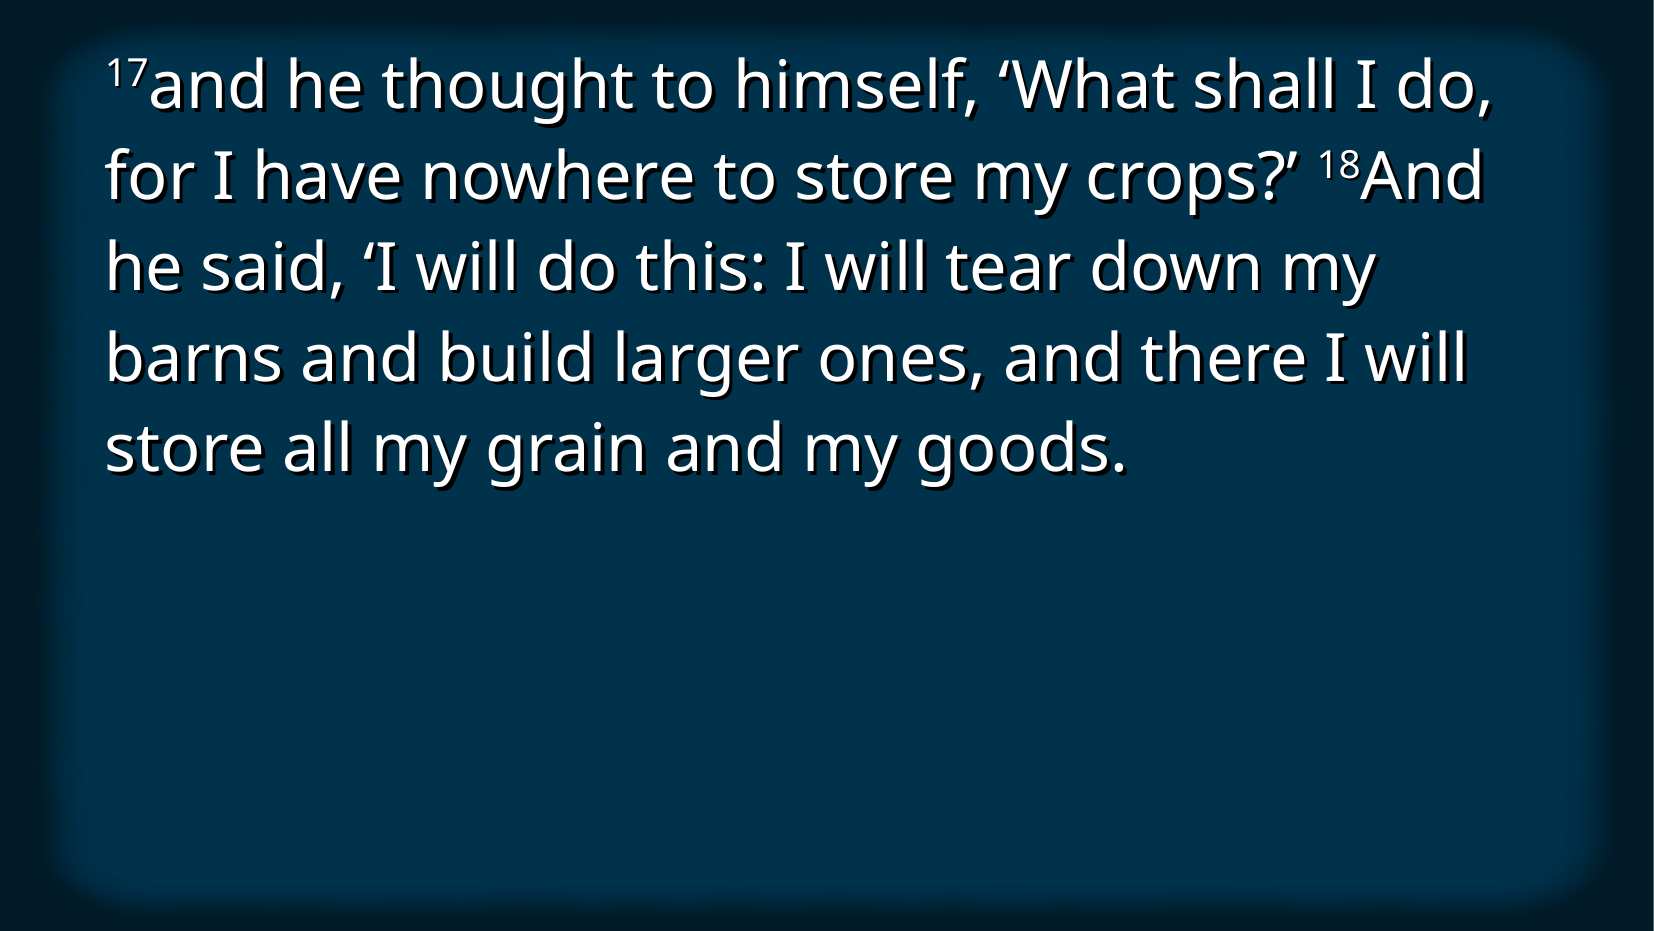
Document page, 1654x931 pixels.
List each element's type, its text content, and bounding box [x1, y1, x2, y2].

picture [0, 0, 1654, 931]
text_box 17and he thought to himself, ‘What shall I do, for I have nowhere to store my crops?’ 18And he said, ‘I will do this: I will tear down my barns and build larger ones, and there I will store all my grain and my goods. [90, 30, 1576, 489]
